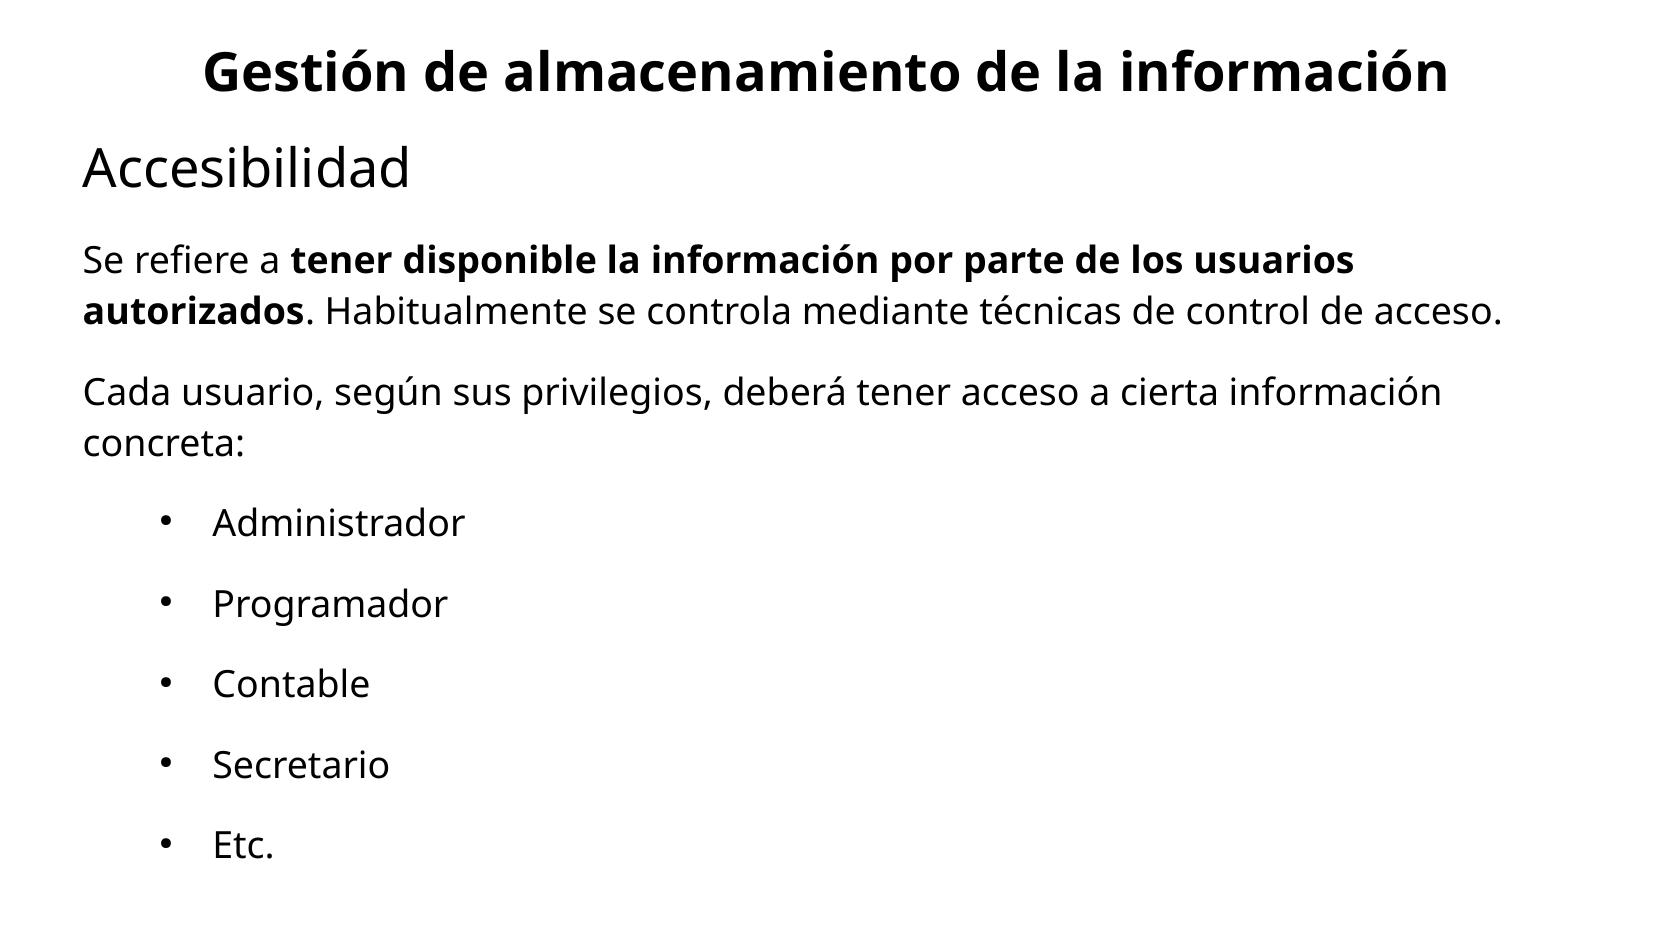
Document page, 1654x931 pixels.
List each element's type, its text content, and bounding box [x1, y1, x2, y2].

title Gestión de almacenamiento de la información [82, 23, 1571, 119]
list Accesibilidad Se refiere a tener disponible la información por parte de los usuarios autorizados. Habitualmente se controla mediante técnicas de control de acceso. Cada usuario, según sus privilegios, deberá tener acceso a cierta información concreta: Administrador Programador Contable Secretario Etc. [82, 129, 1595, 875]
